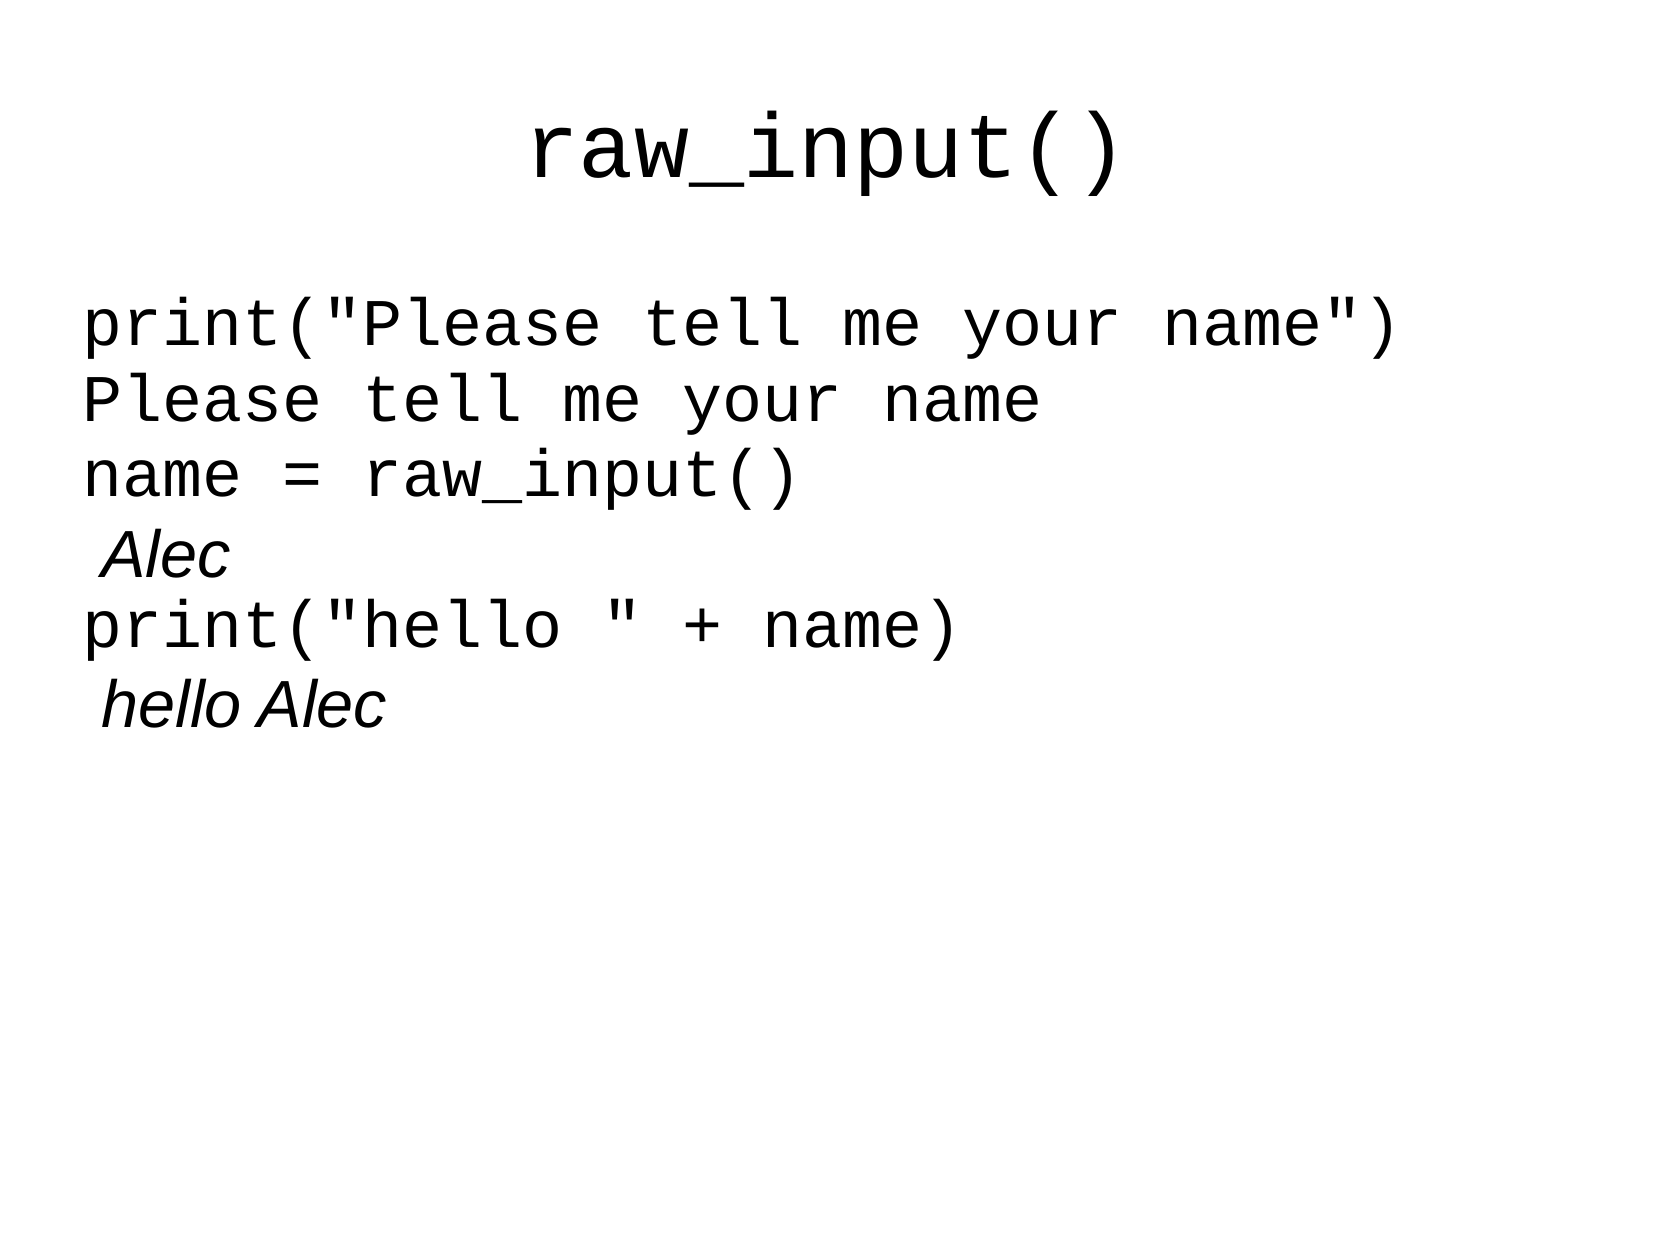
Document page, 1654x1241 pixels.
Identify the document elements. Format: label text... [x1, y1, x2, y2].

list print("Please tell me your name") Please tell me your name name = raw_input() Alec print("hello " + name) hello Alec [82, 290, 1571, 1109]
title raw_input() [82, 49, 1571, 257]
